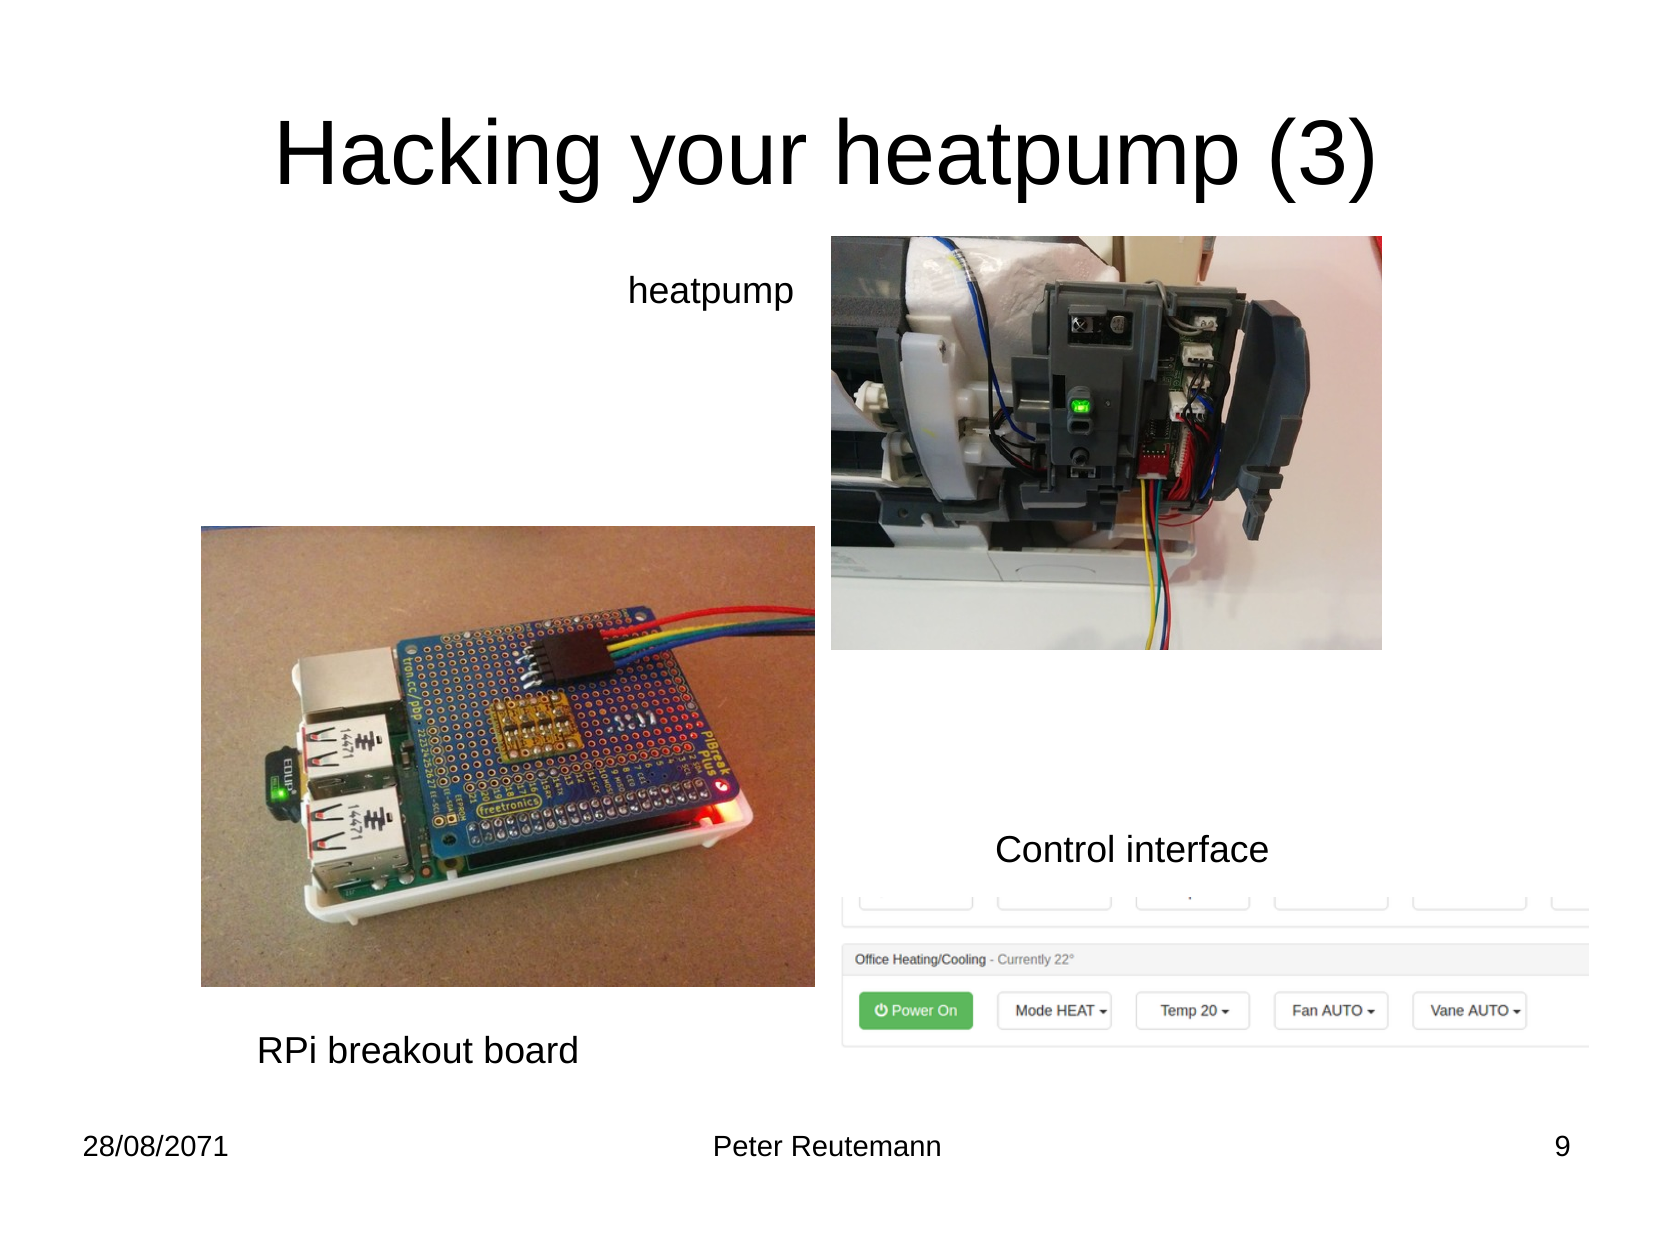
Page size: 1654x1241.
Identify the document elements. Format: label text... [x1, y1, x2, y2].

picture [201, 526, 815, 987]
picture [831, 236, 1382, 650]
title Hacking your heatpump (3) [82, 49, 1571, 257]
text_box RPi breakout board [242, 1021, 595, 1079]
picture [838, 897, 1589, 1069]
text_box heatpump [613, 262, 810, 319]
text_box Control interface [980, 820, 1285, 878]
